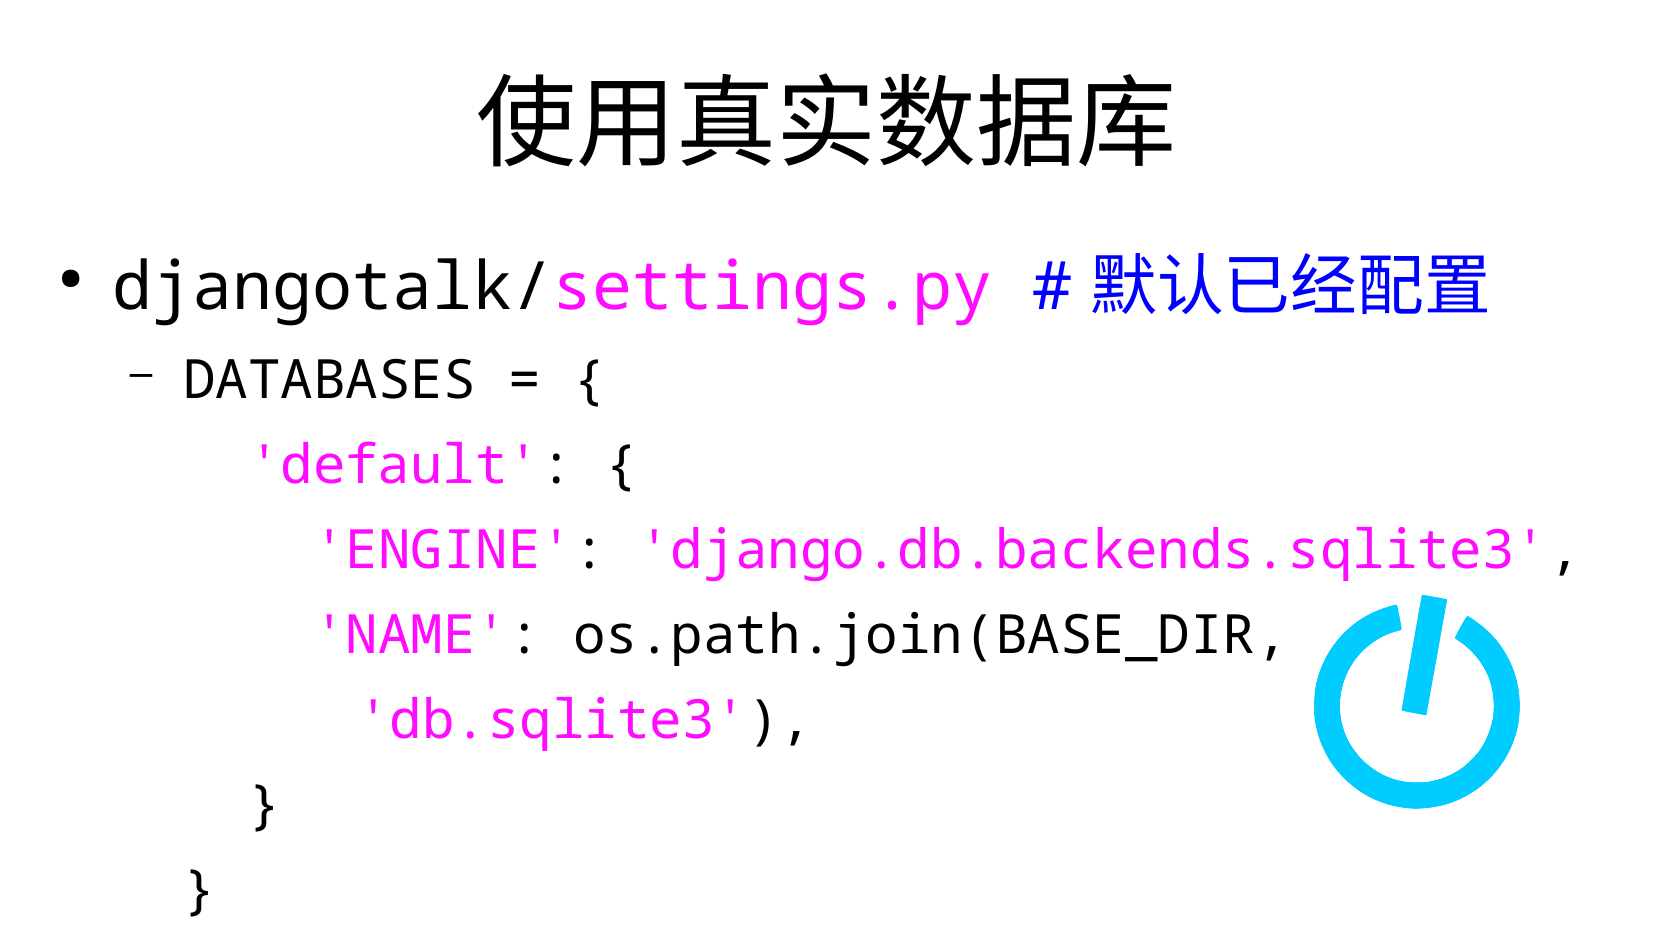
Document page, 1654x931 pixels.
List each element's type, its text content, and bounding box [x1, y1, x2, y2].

list djangotalk/settings.py #默认已经配置 DATABASES = { 'default': { 'ENGINE': 'django.db.backends.sqlite3', 'NAME': os.path.join(BASE_DIR, 'db.sqlite3'), } } [41, 217, 1613, 931]
title 使用真实数据库 [82, 37, 1571, 193]
